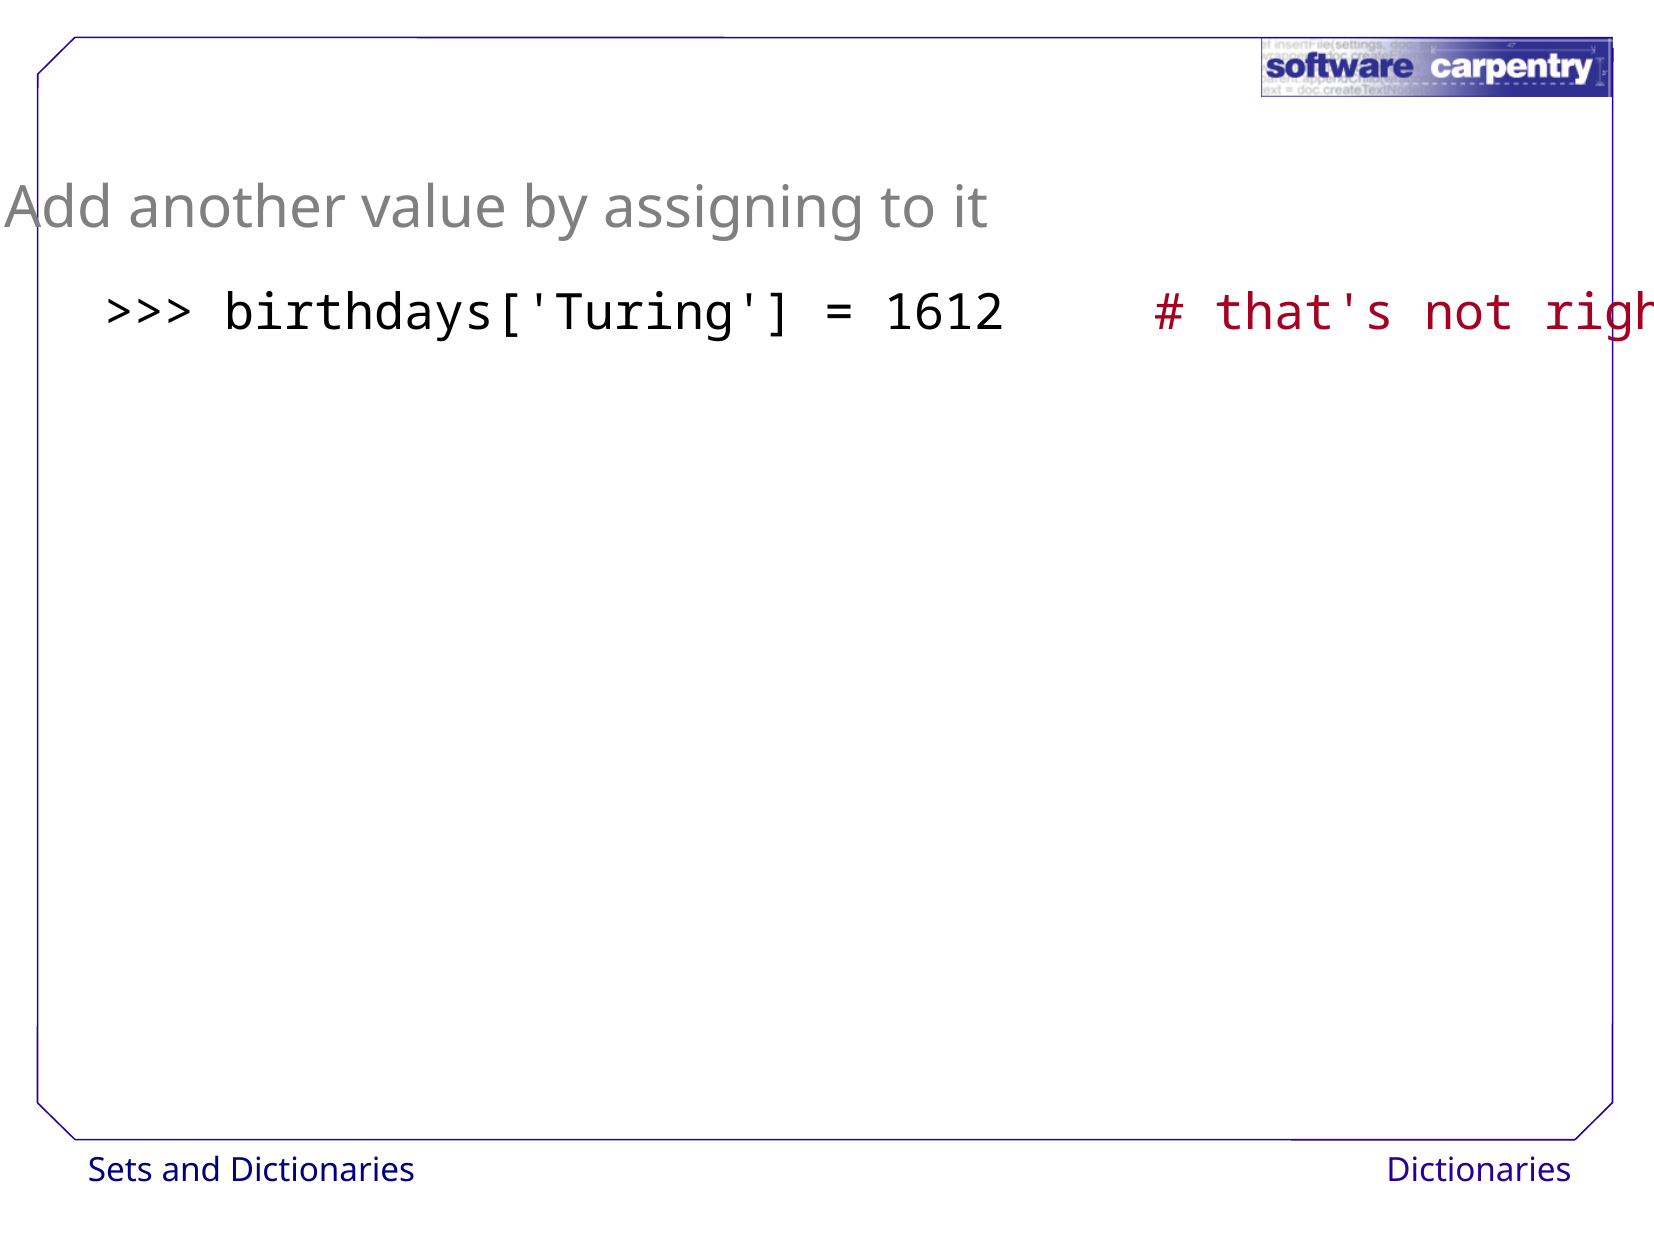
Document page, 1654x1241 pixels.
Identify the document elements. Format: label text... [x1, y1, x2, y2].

text_box Add another value by assigning to it [0, 126, 1154, 248]
picture [1261, 39, 1613, 97]
text_box >>> birthdays['Turing'] = 1612 # that's not right [89, 257, 1512, 364]
